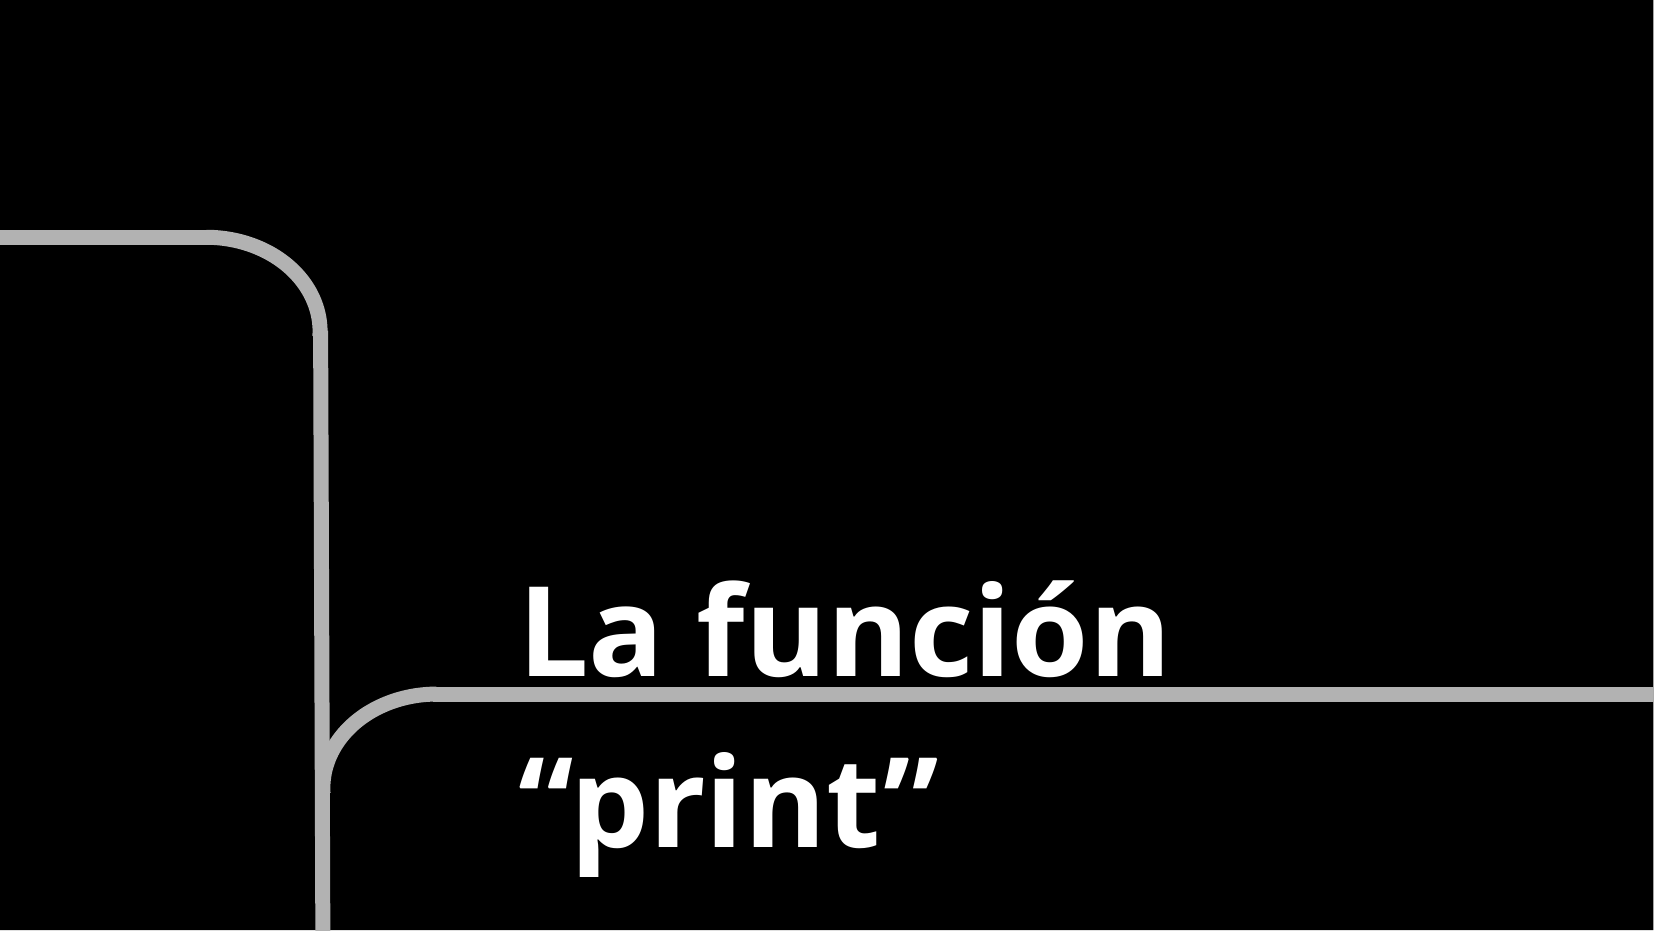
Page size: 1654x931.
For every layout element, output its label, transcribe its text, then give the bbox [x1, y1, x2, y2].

text_box [0, 0, 1654, 931]
text_box La función “print” [503, 535, 1606, 676]
